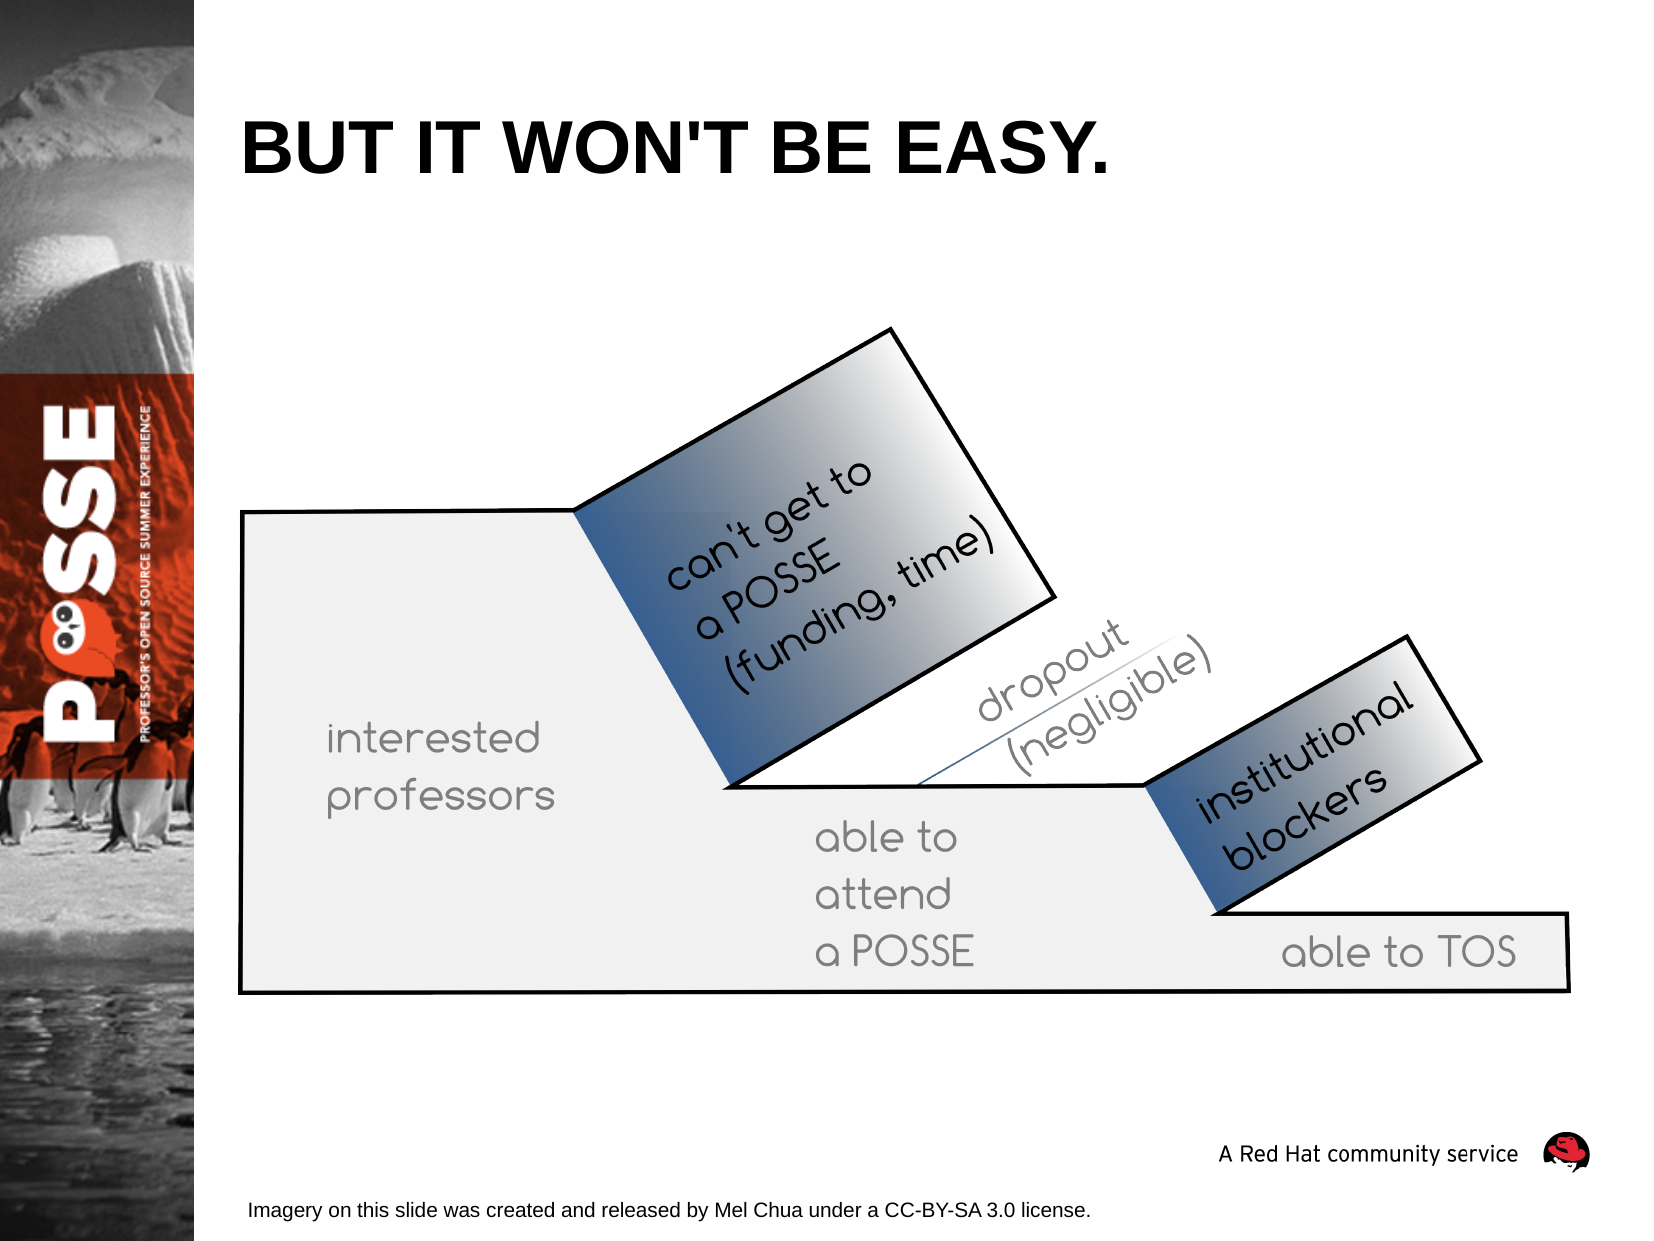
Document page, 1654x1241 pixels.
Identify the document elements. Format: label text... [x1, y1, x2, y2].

text_box BUT IT WON'T BE EASY. [225, 98, 1543, 198]
text_box Imagery on this slide was created and released by Mel Chua under a CC-BY-SA 3.0 license. [232, 1191, 1154, 1241]
picture [238, 325, 1571, 995]
picture [1219, 1132, 1591, 1181]
picture [0, 0, 194, 1241]
